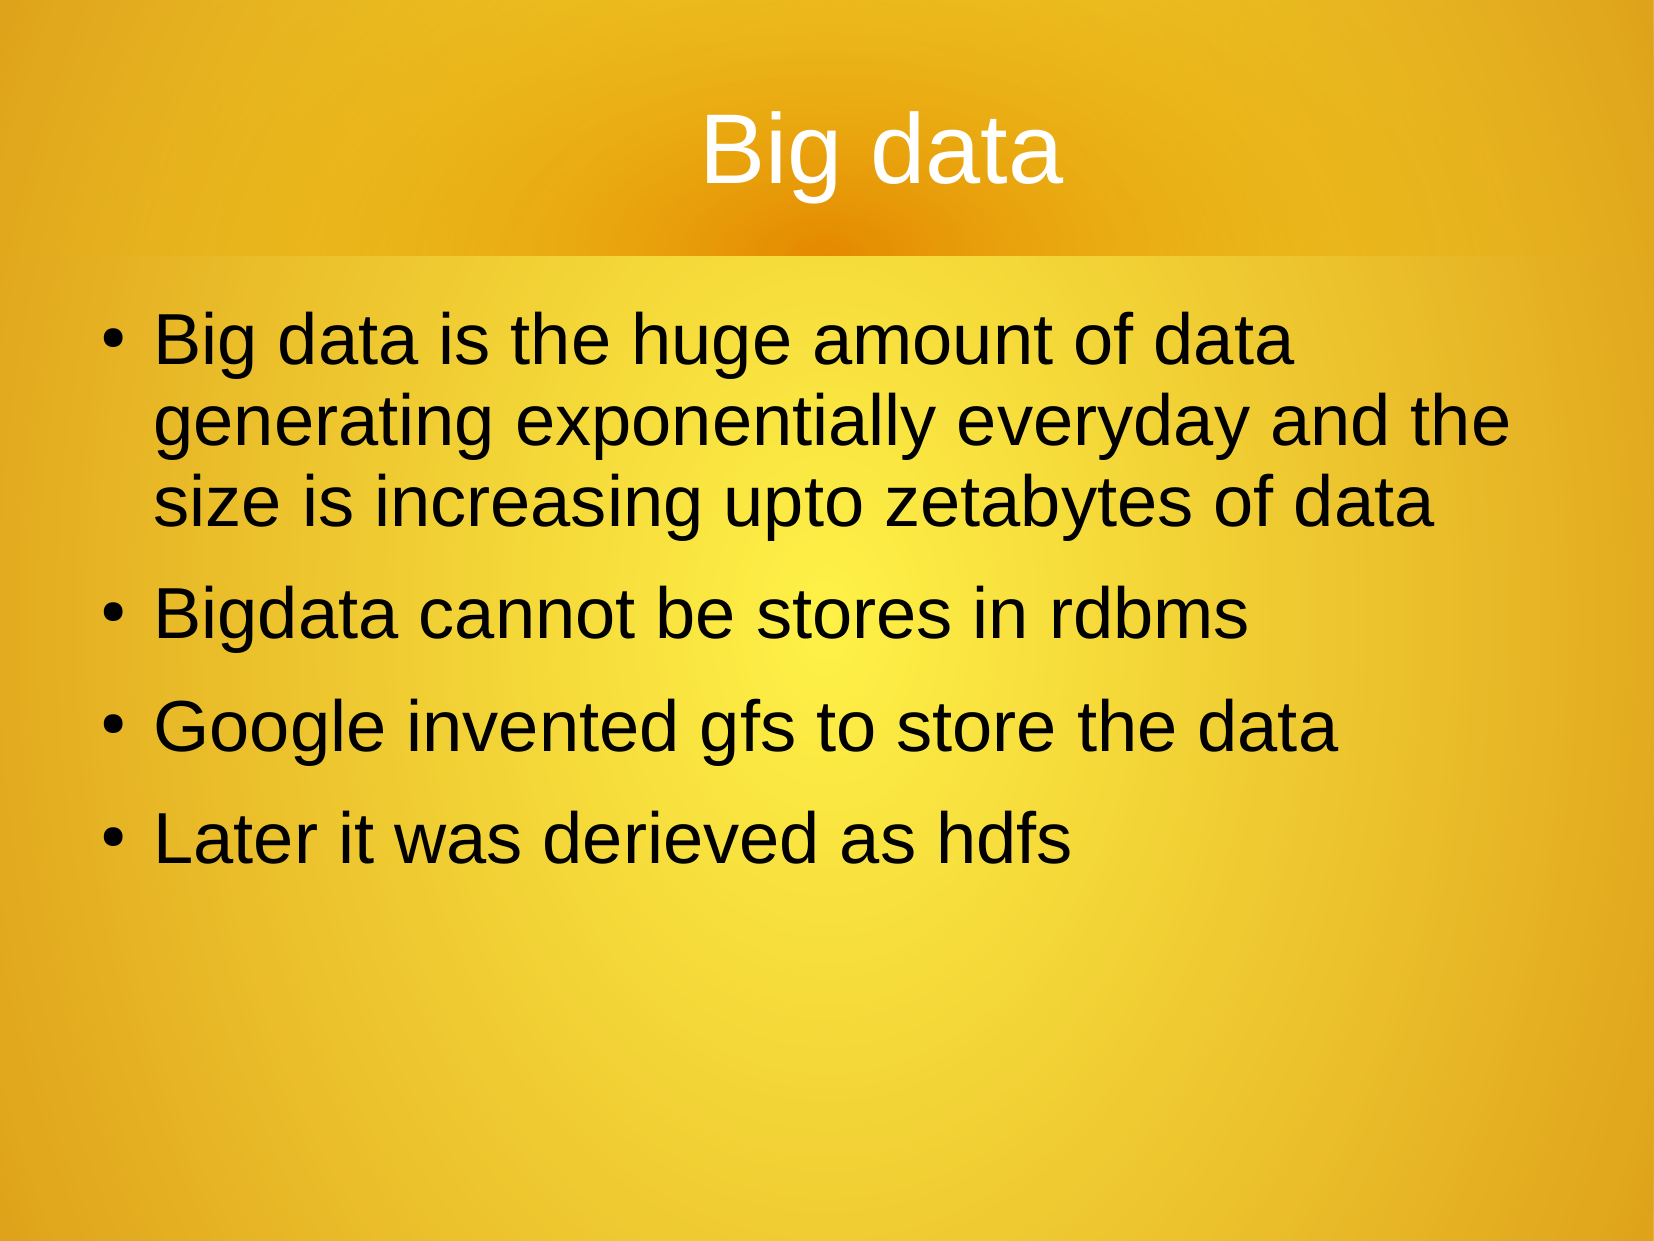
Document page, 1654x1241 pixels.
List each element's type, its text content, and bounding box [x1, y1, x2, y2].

title Big data [82, 47, 1571, 252]
list Big data is the huge amount of data generating exponentially everyday and the size is increasing upto zetabytes of data Bigdata cannot be stores in rdbms Google invented gfs to store the data Later it was derieved as hdfs [82, 299, 1571, 1019]
